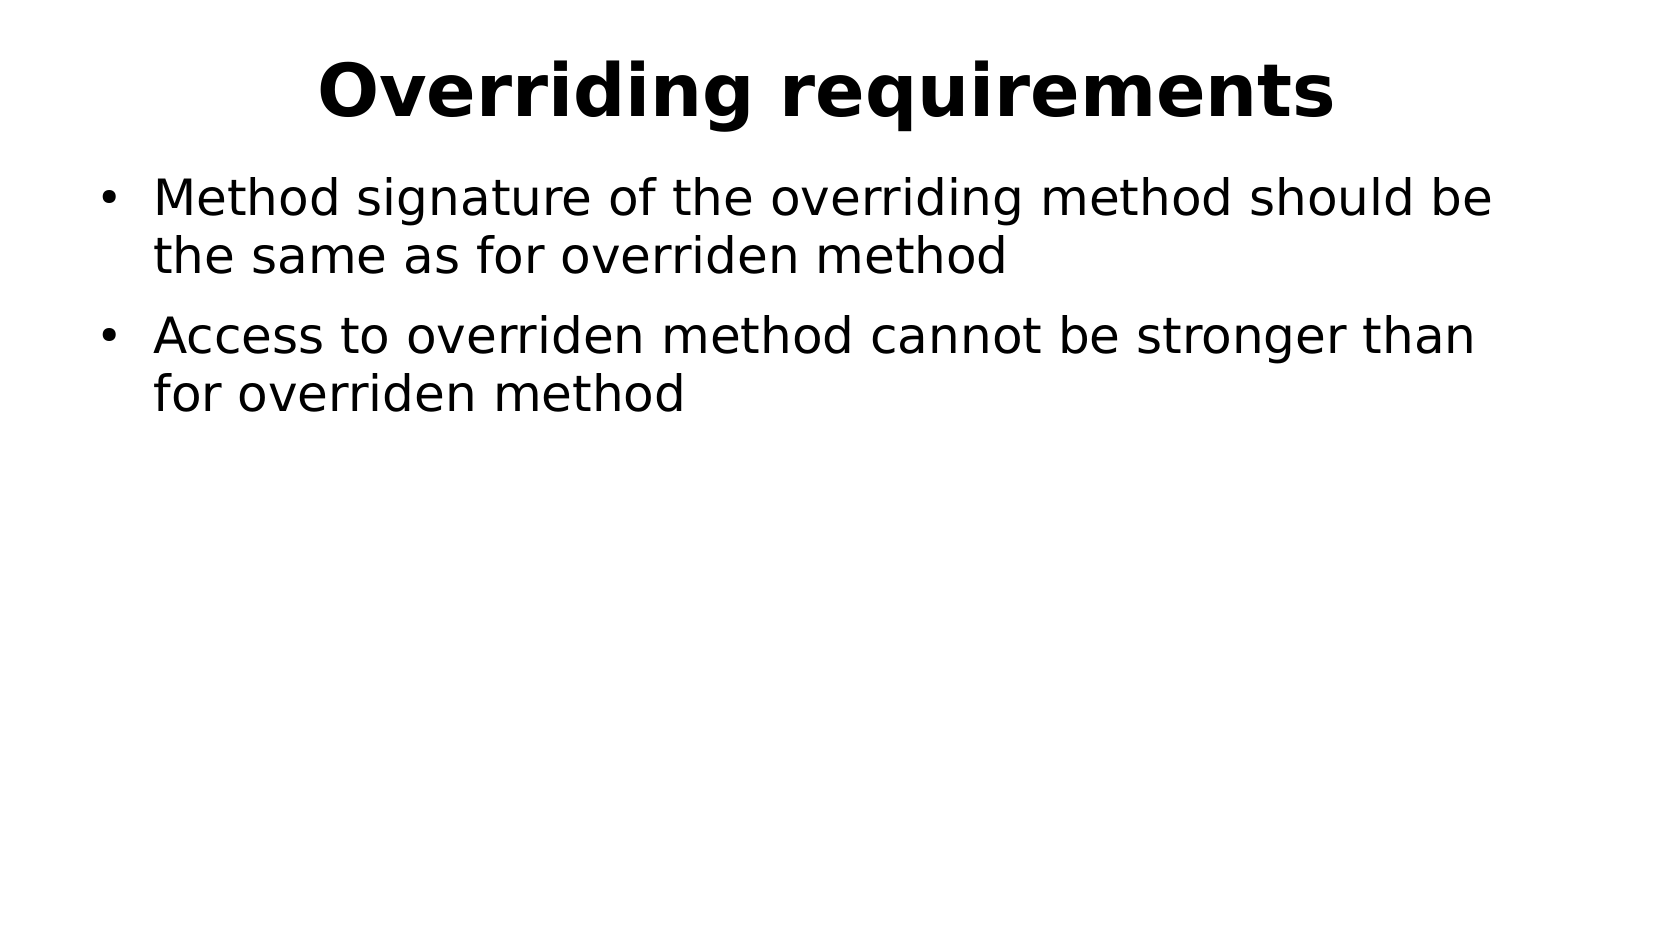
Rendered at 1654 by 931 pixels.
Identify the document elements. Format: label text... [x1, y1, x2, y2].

title Overriding requirements [82, 37, 1571, 147]
list Method signature of the overriding method should be the same as for overriden method Access to overriden method cannot be stronger than for overriden method [82, 168, 1538, 889]
